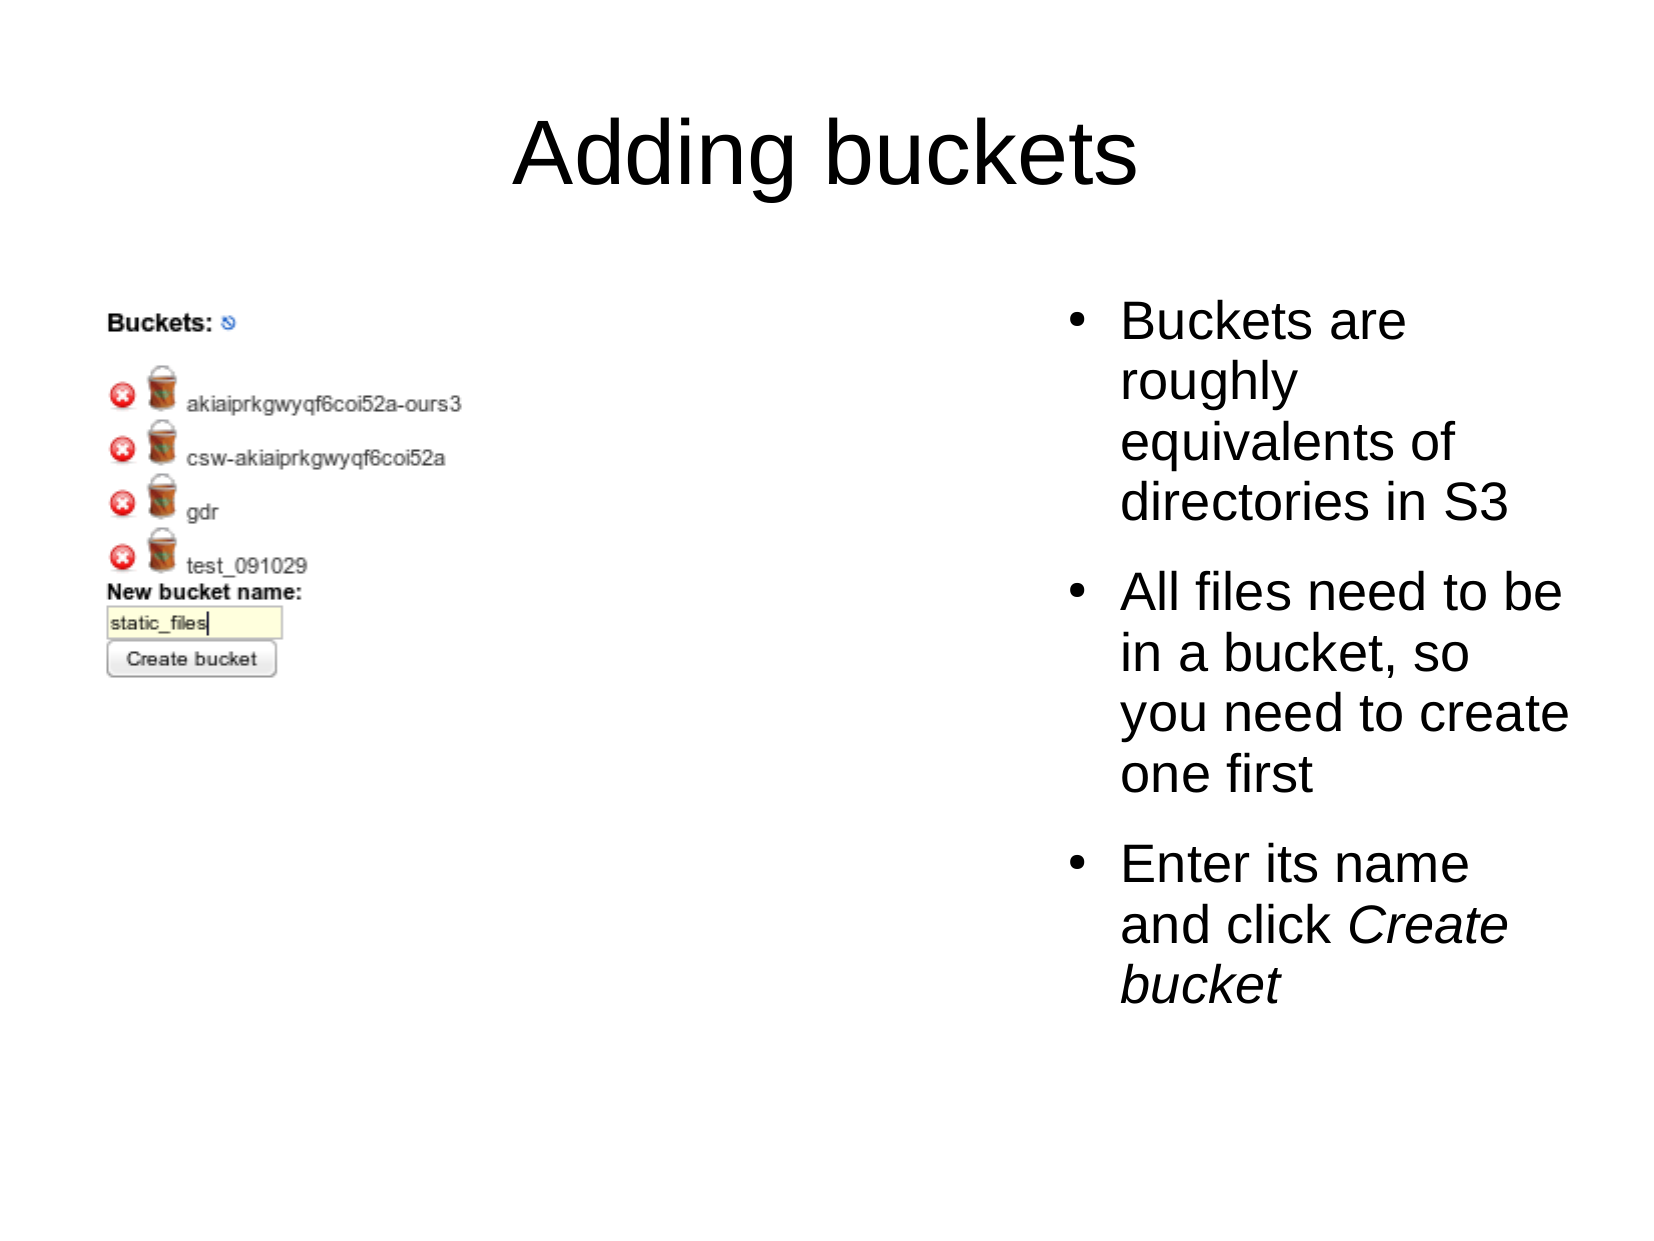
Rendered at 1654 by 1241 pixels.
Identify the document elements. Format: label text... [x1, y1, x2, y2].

picture [83, 290, 488, 751]
list Buckets are roughly equivalents of directories in S3 All files need to be in a bucket, so you need to create one first Enter its name and click Create bucket [1050, 290, 1572, 1109]
title Adding buckets [82, 49, 1571, 257]
